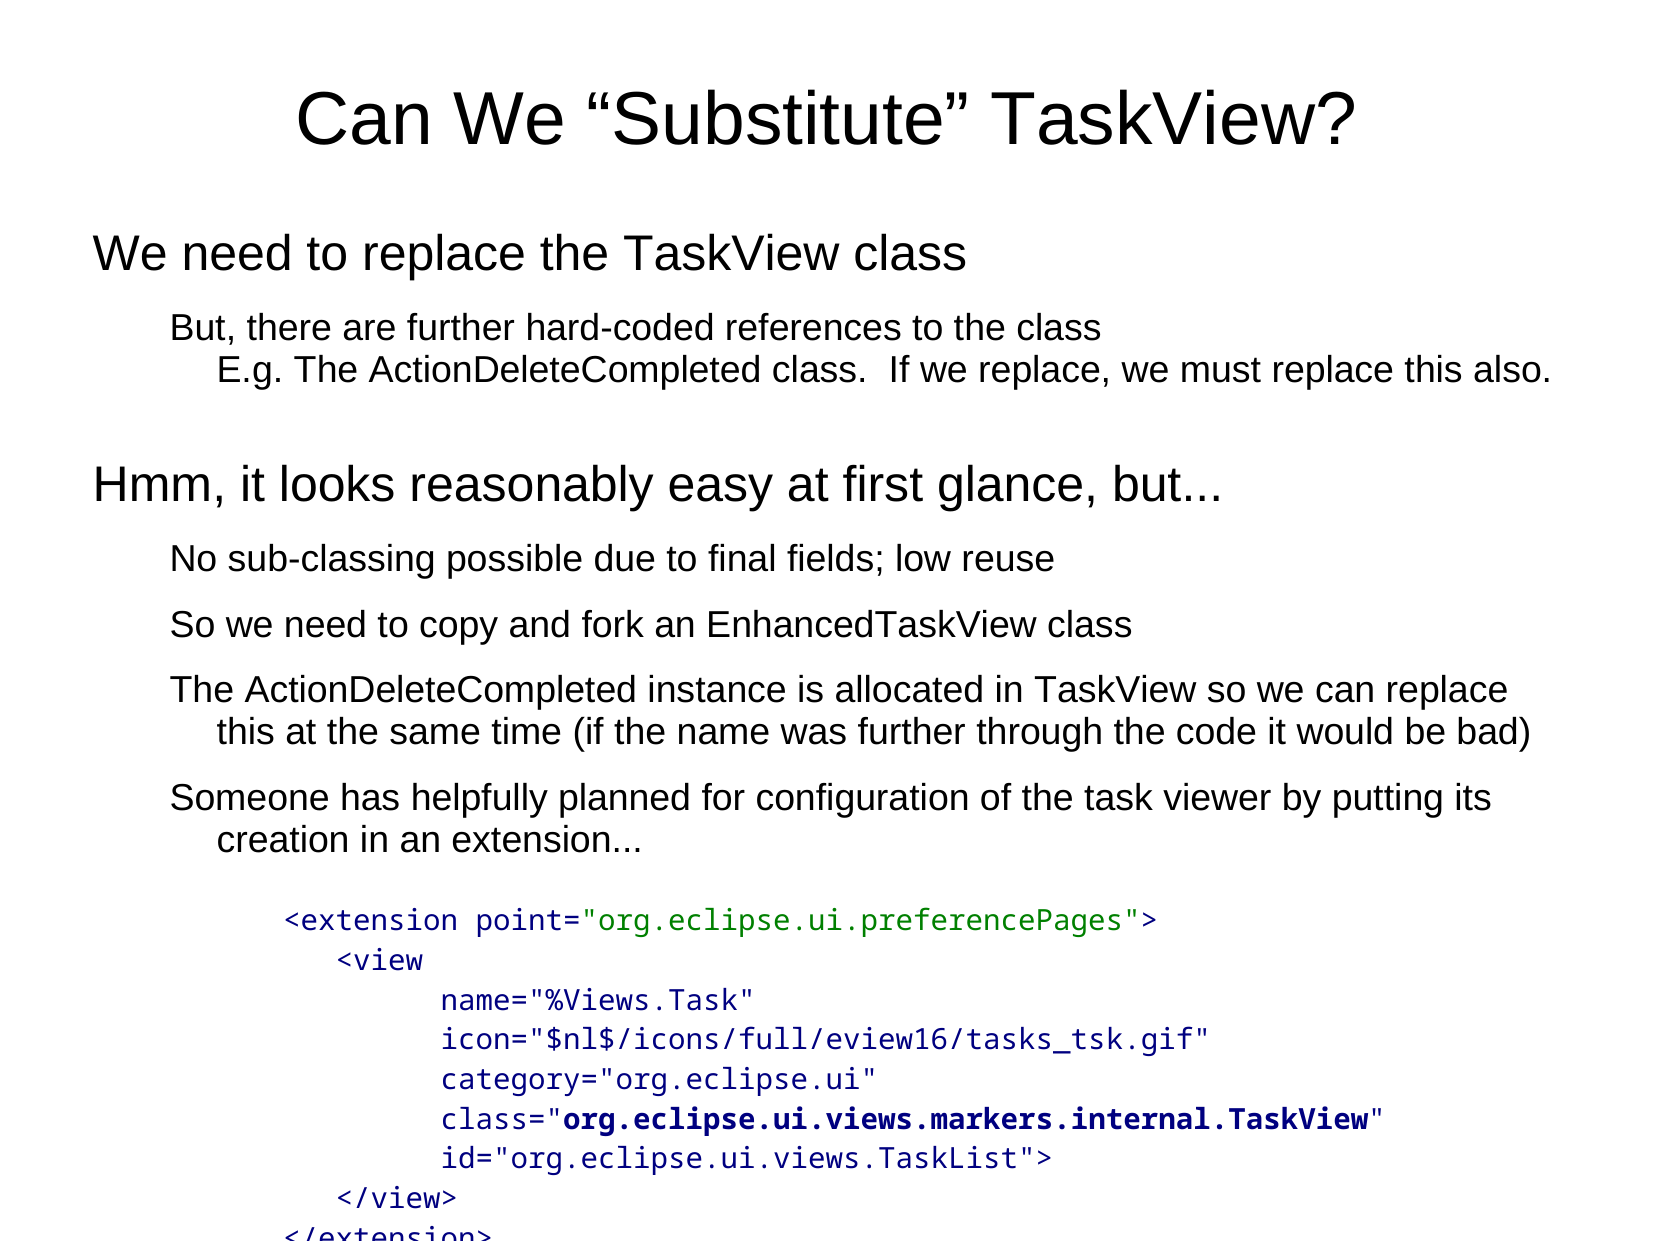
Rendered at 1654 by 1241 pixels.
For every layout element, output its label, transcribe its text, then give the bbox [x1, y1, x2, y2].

text_box <extension point="org.eclipse.ui.preferencePages"> <view name="%Views.Task" icon="$nl$/icons/full/eview16/tasks_tsk.gif" category="org.eclipse.ui" class="org.eclipse.ui.views.markers.internal.TaskView" id="org.eclipse.ui.views.TaskList"> </view> </extension> [268, 891, 1431, 1191]
list We need to replace the TaskView class But, there are further hard-coded references to the class E.g. The ActionDeleteCompleted class. If we replace, we must replace this also. Hmm, it looks reasonably easy at first glance, but... No sub-classing possible due to final fields; low reuse So we need to copy and fork an EnhancedTaskView class The ActionDeleteCompleted instance is allocated in TaskView so we can replace this at the same time (if the name was further through the code it would be bad) Someone has helpfully planned for configuration of the task viewer by putting its creation in an extension... [75, 225, 1564, 1094]
title Can We “Substitute” TaskView? [82, 56, 1571, 181]
